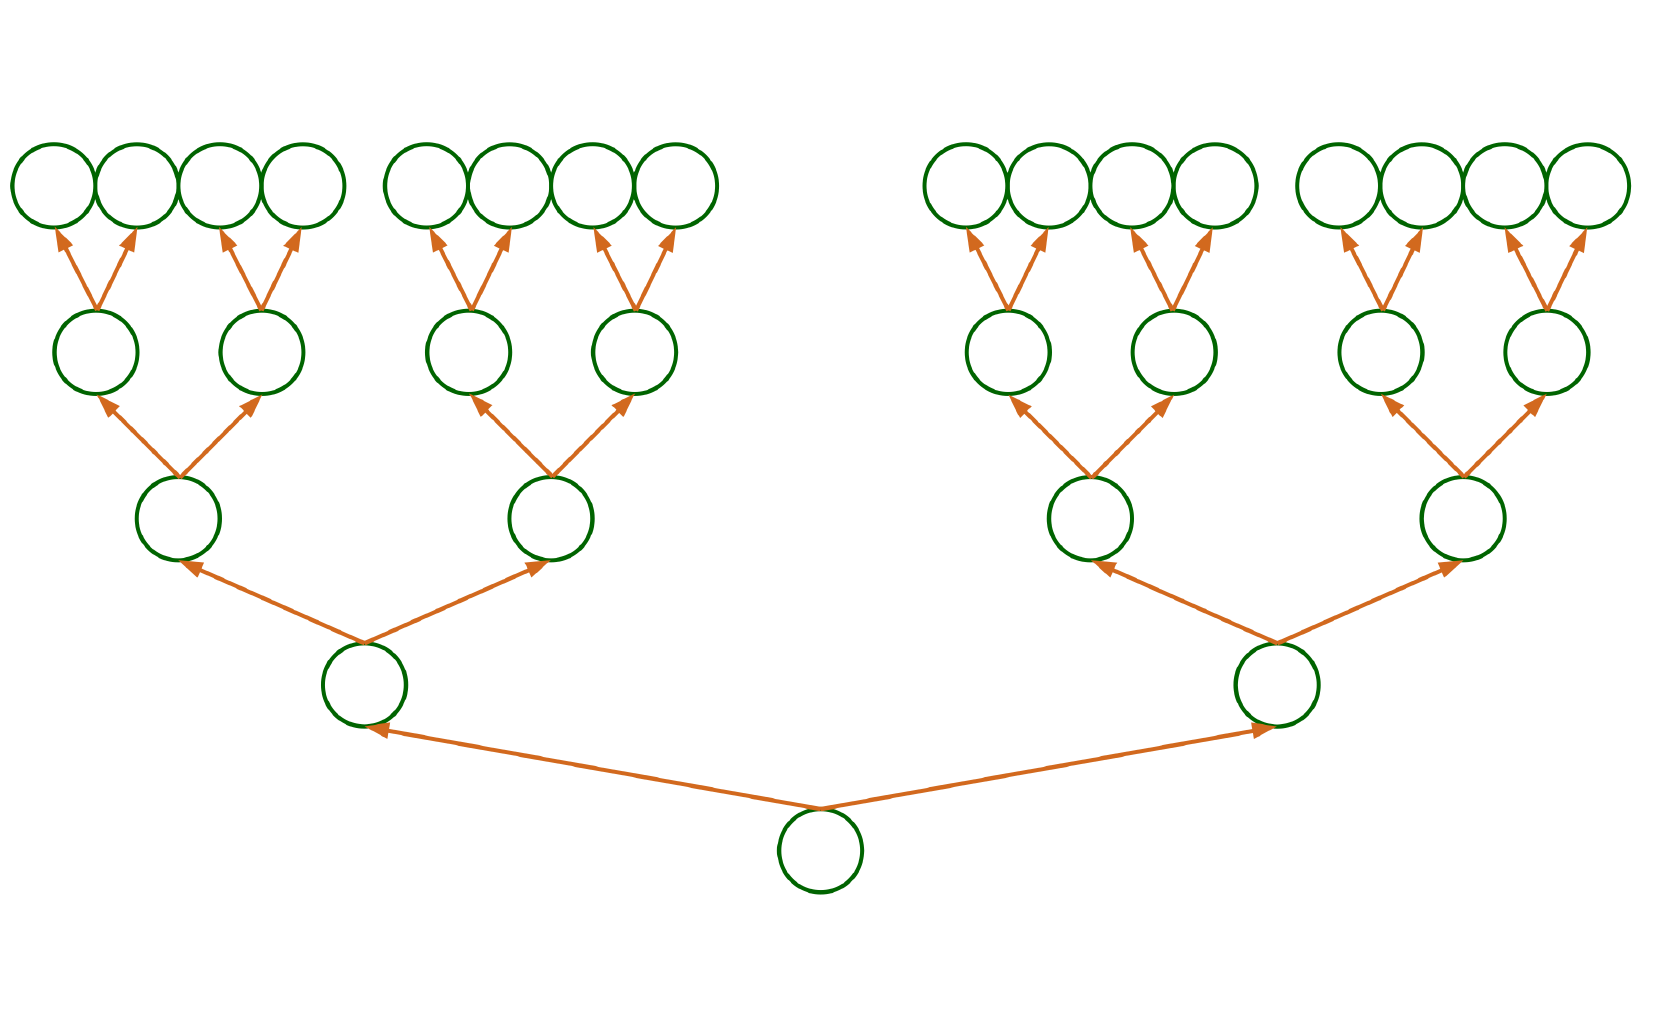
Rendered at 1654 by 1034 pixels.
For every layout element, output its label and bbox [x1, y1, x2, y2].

picture [0, 128, 1653, 903]
